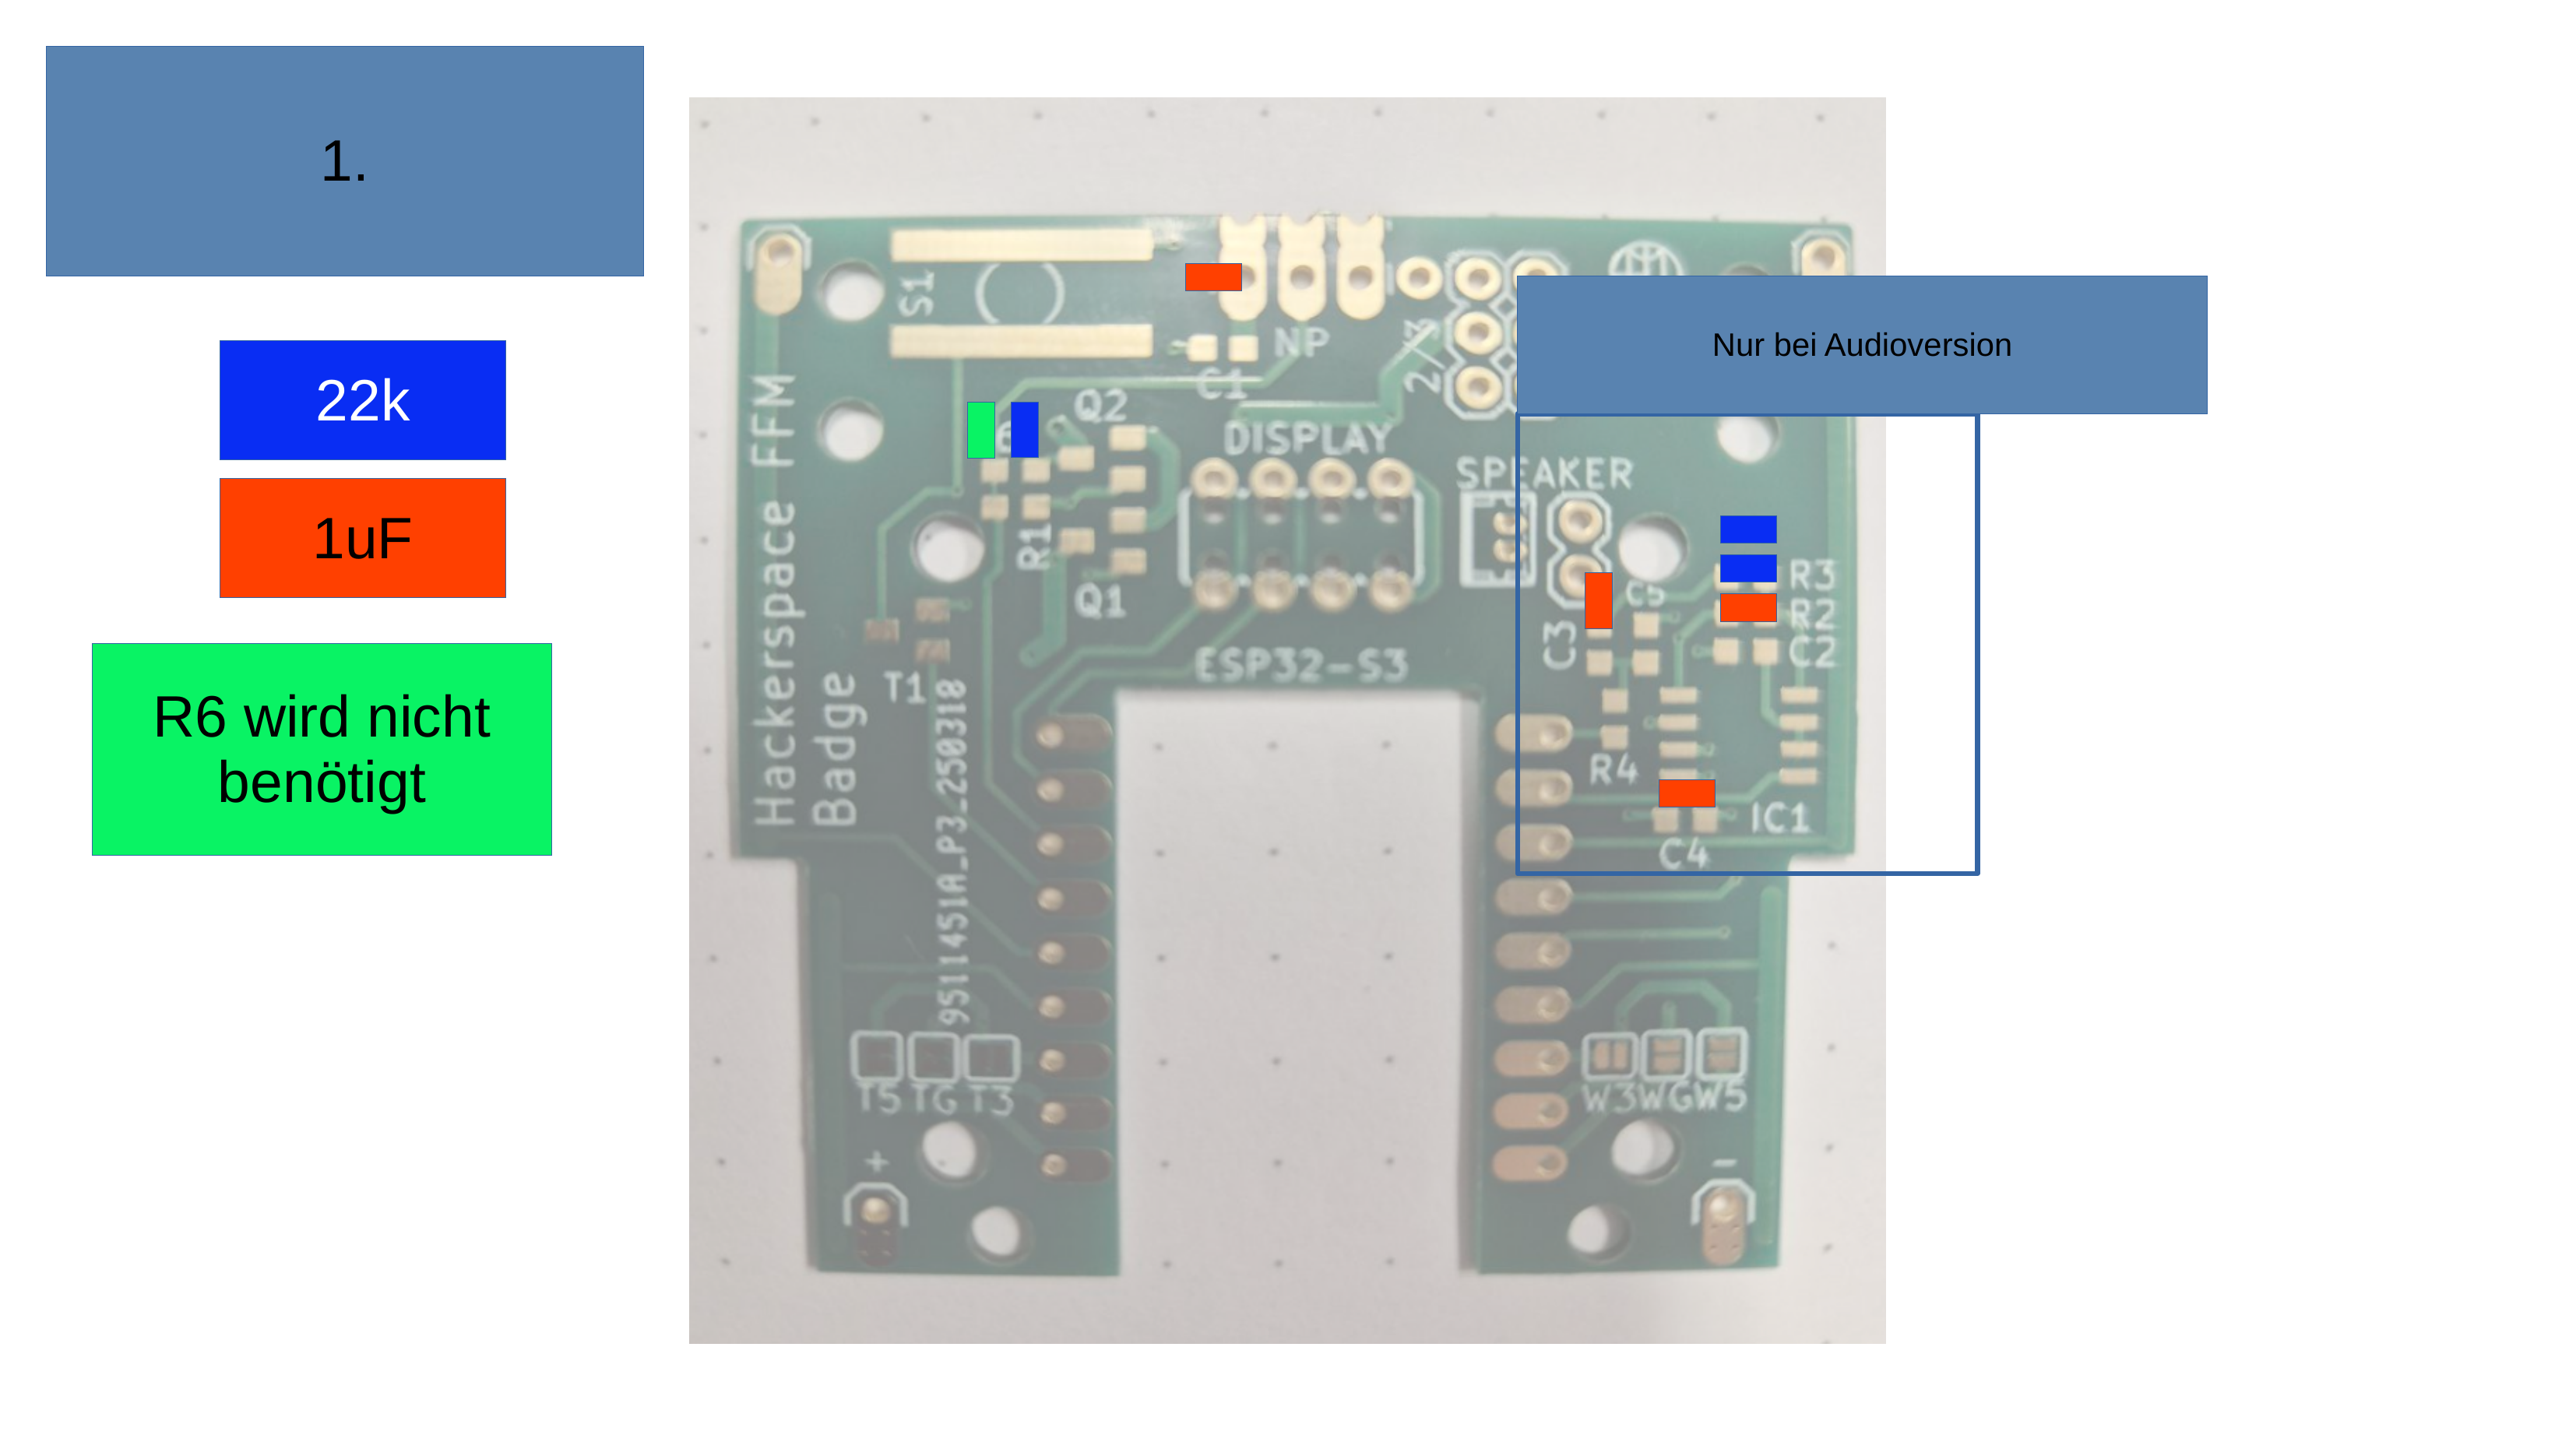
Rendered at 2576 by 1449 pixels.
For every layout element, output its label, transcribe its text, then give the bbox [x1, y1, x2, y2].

picture [689, 97, 1886, 1344]
text_box [1720, 515, 1777, 543]
text_box [1659, 779, 1716, 807]
text_box 22k [220, 340, 506, 460]
text_box Nur bei Audioversion [1517, 276, 2208, 414]
picture [1520, 417, 1886, 871]
text_box 1uF [220, 478, 506, 598]
text_box [1011, 402, 1039, 458]
text_box R6 wird nicht benötigt [92, 643, 552, 856]
text_box [1720, 593, 1777, 622]
text_box [1720, 554, 1777, 582]
text_box [1585, 572, 1613, 629]
text_box [967, 402, 995, 459]
text_box [1185, 263, 1242, 291]
text_box 1. [46, 46, 644, 276]
